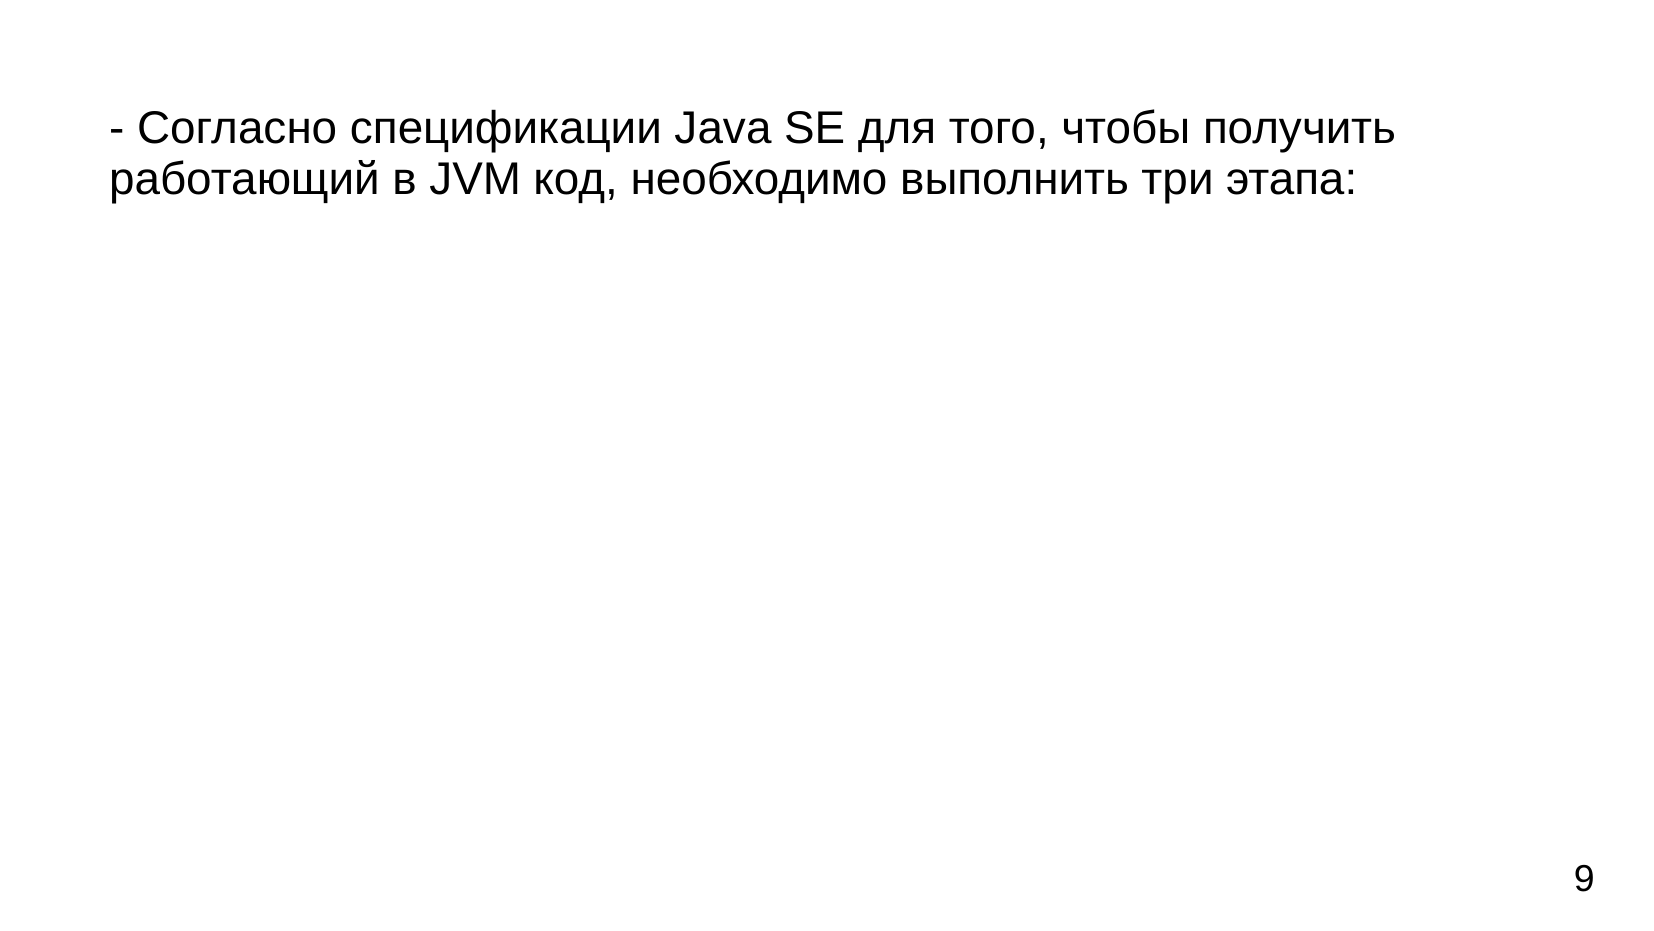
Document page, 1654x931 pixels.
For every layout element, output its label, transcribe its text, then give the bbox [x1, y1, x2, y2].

text_box 9 [1559, 850, 1642, 908]
text_box - Согласно спецификации Java SE для того, чтобы получить работающий в JVM код, необходимо выполнить три этапа: [94, 94, 1548, 266]
